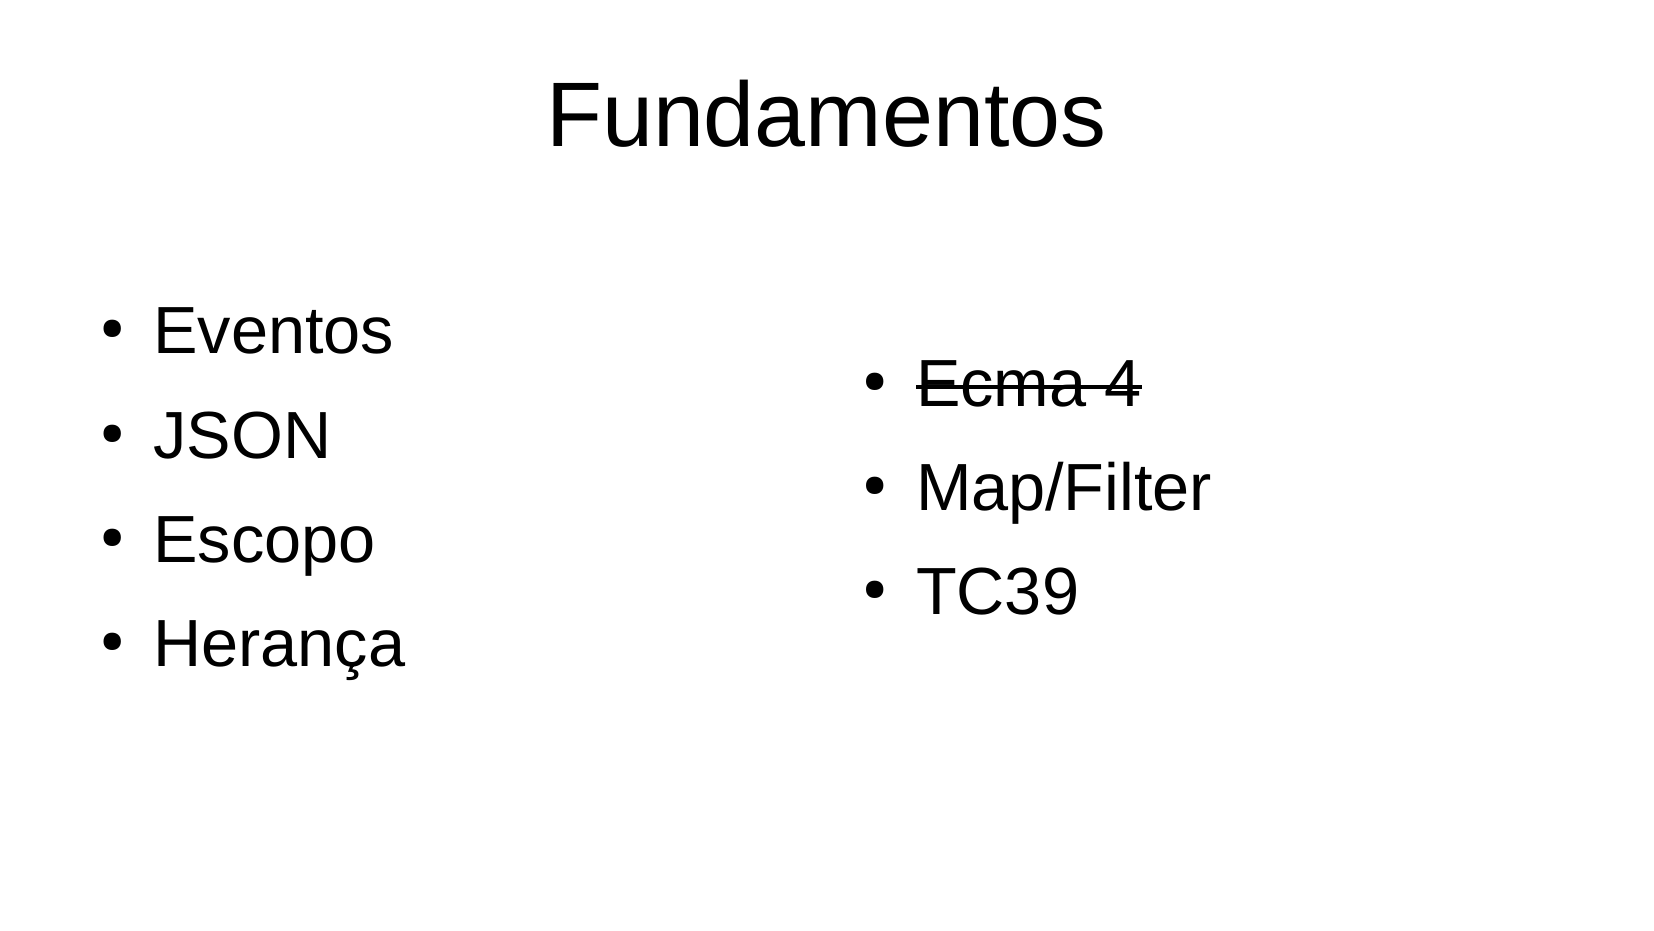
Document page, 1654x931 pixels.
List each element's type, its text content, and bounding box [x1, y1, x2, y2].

list Ecma 4 Map/Filter TC39 [845, 217, 1572, 758]
title Fundamentos [82, 37, 1571, 193]
list Eventos JSON Escopo Herança [82, 217, 809, 758]
